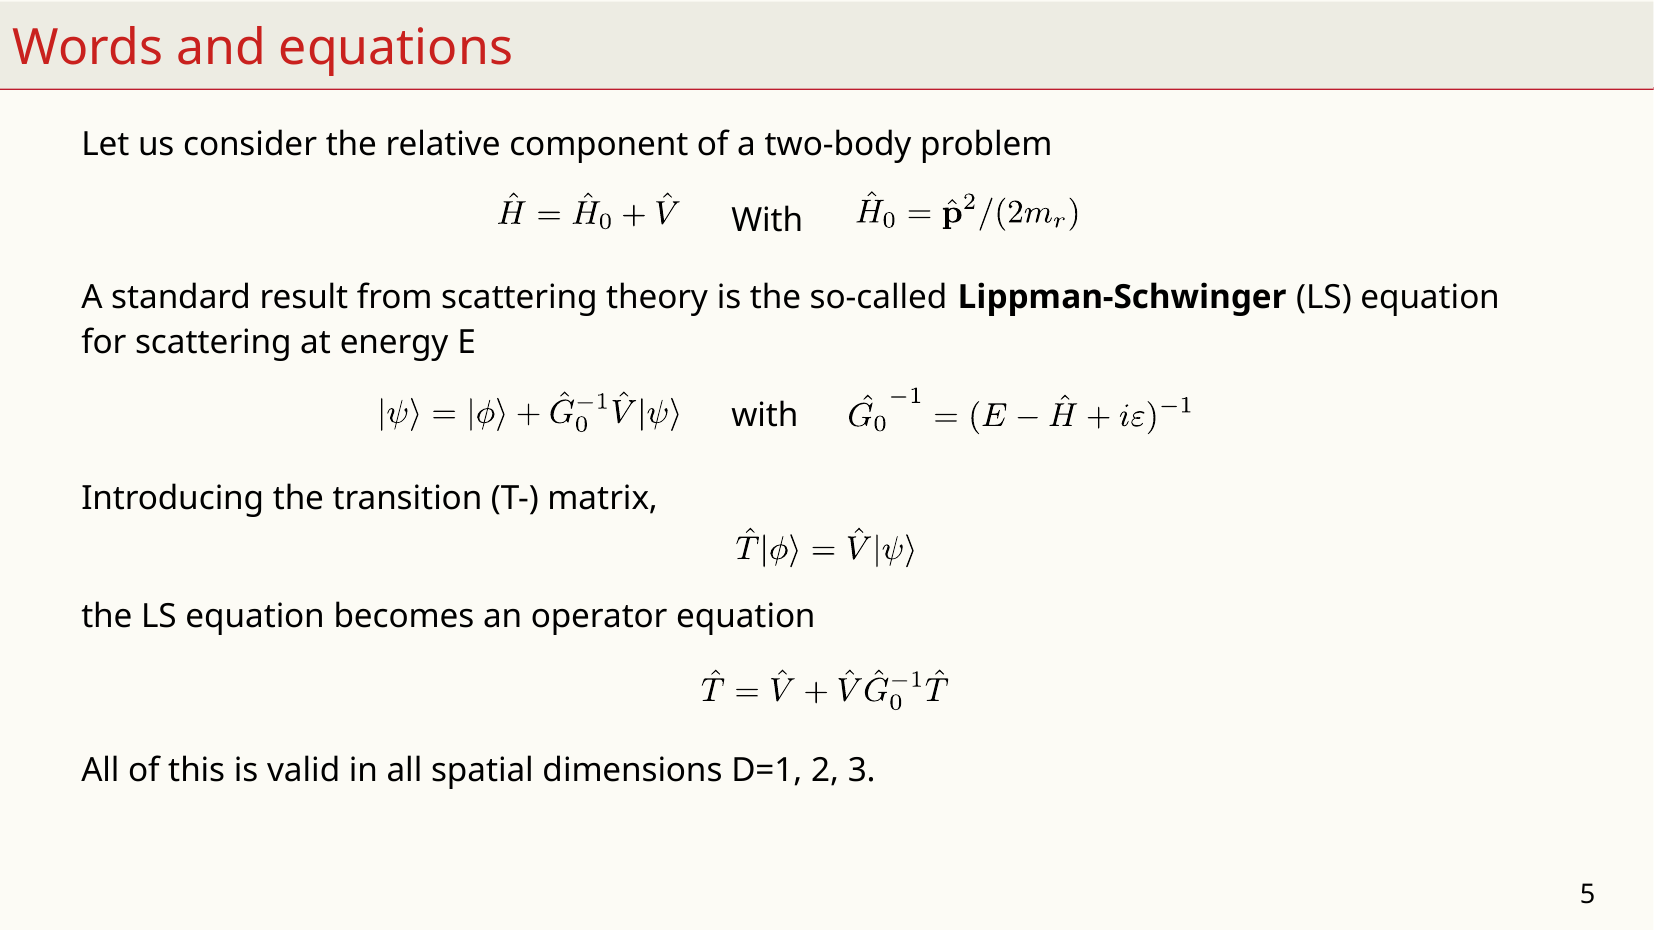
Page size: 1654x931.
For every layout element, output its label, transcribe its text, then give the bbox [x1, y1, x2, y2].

text_box [598, 393, 607, 409]
text_box [497, 397, 505, 431]
text_box [883, 212, 895, 228]
text_box [863, 394, 873, 400]
text_box [656, 201, 680, 225]
text_box [1131, 411, 1145, 427]
text_box [845, 669, 855, 675]
text_box [778, 669, 787, 675]
text_box [619, 391, 629, 397]
text_box [671, 397, 679, 431]
text_box the LS equation becomes an operator equation [66, 584, 1539, 640]
text_box [874, 415, 886, 432]
text_box [971, 401, 980, 435]
text_box [867, 191, 877, 197]
text_box [854, 527, 864, 533]
text_box [560, 391, 570, 397]
title Words and equations [0, 1, 1654, 89]
text_box [847, 536, 872, 560]
text_box [1181, 396, 1191, 413]
text_box [947, 199, 957, 205]
text_box [997, 197, 1006, 231]
text_box [1060, 394, 1070, 400]
text_box With [690, 188, 845, 244]
text_box [576, 416, 587, 433]
text_box [849, 402, 873, 427]
text_box [882, 536, 903, 566]
text_box All of this is valid in all spatial dimensions D=1, 2, 3. [66, 738, 1539, 793]
text_box [770, 678, 795, 702]
text_box [387, 399, 408, 430]
text_box [745, 527, 755, 533]
text_box [838, 678, 862, 702]
text_box [979, 197, 993, 231]
text_box [964, 193, 975, 209]
text_box [982, 403, 1007, 426]
text_box [856, 199, 885, 223]
text_box [701, 678, 725, 701]
text_box [498, 201, 526, 224]
text_box with [690, 383, 845, 439]
text_box [925, 678, 949, 701]
text_box [911, 387, 921, 403]
text_box [1024, 207, 1052, 223]
text_box [912, 671, 921, 687]
text_box [517, 403, 540, 426]
text_box Let us consider the relative component of a two-body problem [66, 112, 1539, 167]
text_box [935, 669, 945, 675]
text_box Introducing the transition (T-) matrix, [66, 466, 1539, 522]
text_box [711, 669, 721, 675]
text_box [509, 192, 519, 198]
text_box [942, 207, 962, 229]
text_box [612, 400, 637, 424]
text_box [874, 669, 884, 675]
text_box [477, 399, 495, 430]
text_box [1087, 406, 1110, 429]
text_box [1054, 217, 1065, 228]
text_box [790, 534, 798, 568]
text_box [770, 536, 788, 566]
text_box [906, 534, 914, 568]
text_box [583, 192, 593, 198]
text_box [1069, 197, 1078, 231]
text_box [600, 213, 611, 230]
text_box [622, 204, 645, 227]
text_box [550, 399, 575, 424]
text_box [1049, 403, 1078, 426]
text_box [736, 536, 759, 560]
text_box [805, 681, 828, 704]
text_box A standard result from scattering theory is the so-called Lippman-Schwinger (LS) equation for scattering at energy E [66, 265, 1539, 361]
text_box [1008, 200, 1023, 223]
text_box [411, 397, 419, 431]
text_box [647, 399, 668, 430]
text_box [518, 598, 558, 653]
text_box [572, 201, 601, 224]
text_box [663, 192, 672, 198]
text_box [890, 694, 902, 711]
text_box [1147, 401, 1156, 435]
text_box [864, 677, 889, 702]
text_box [1119, 411, 1129, 427]
